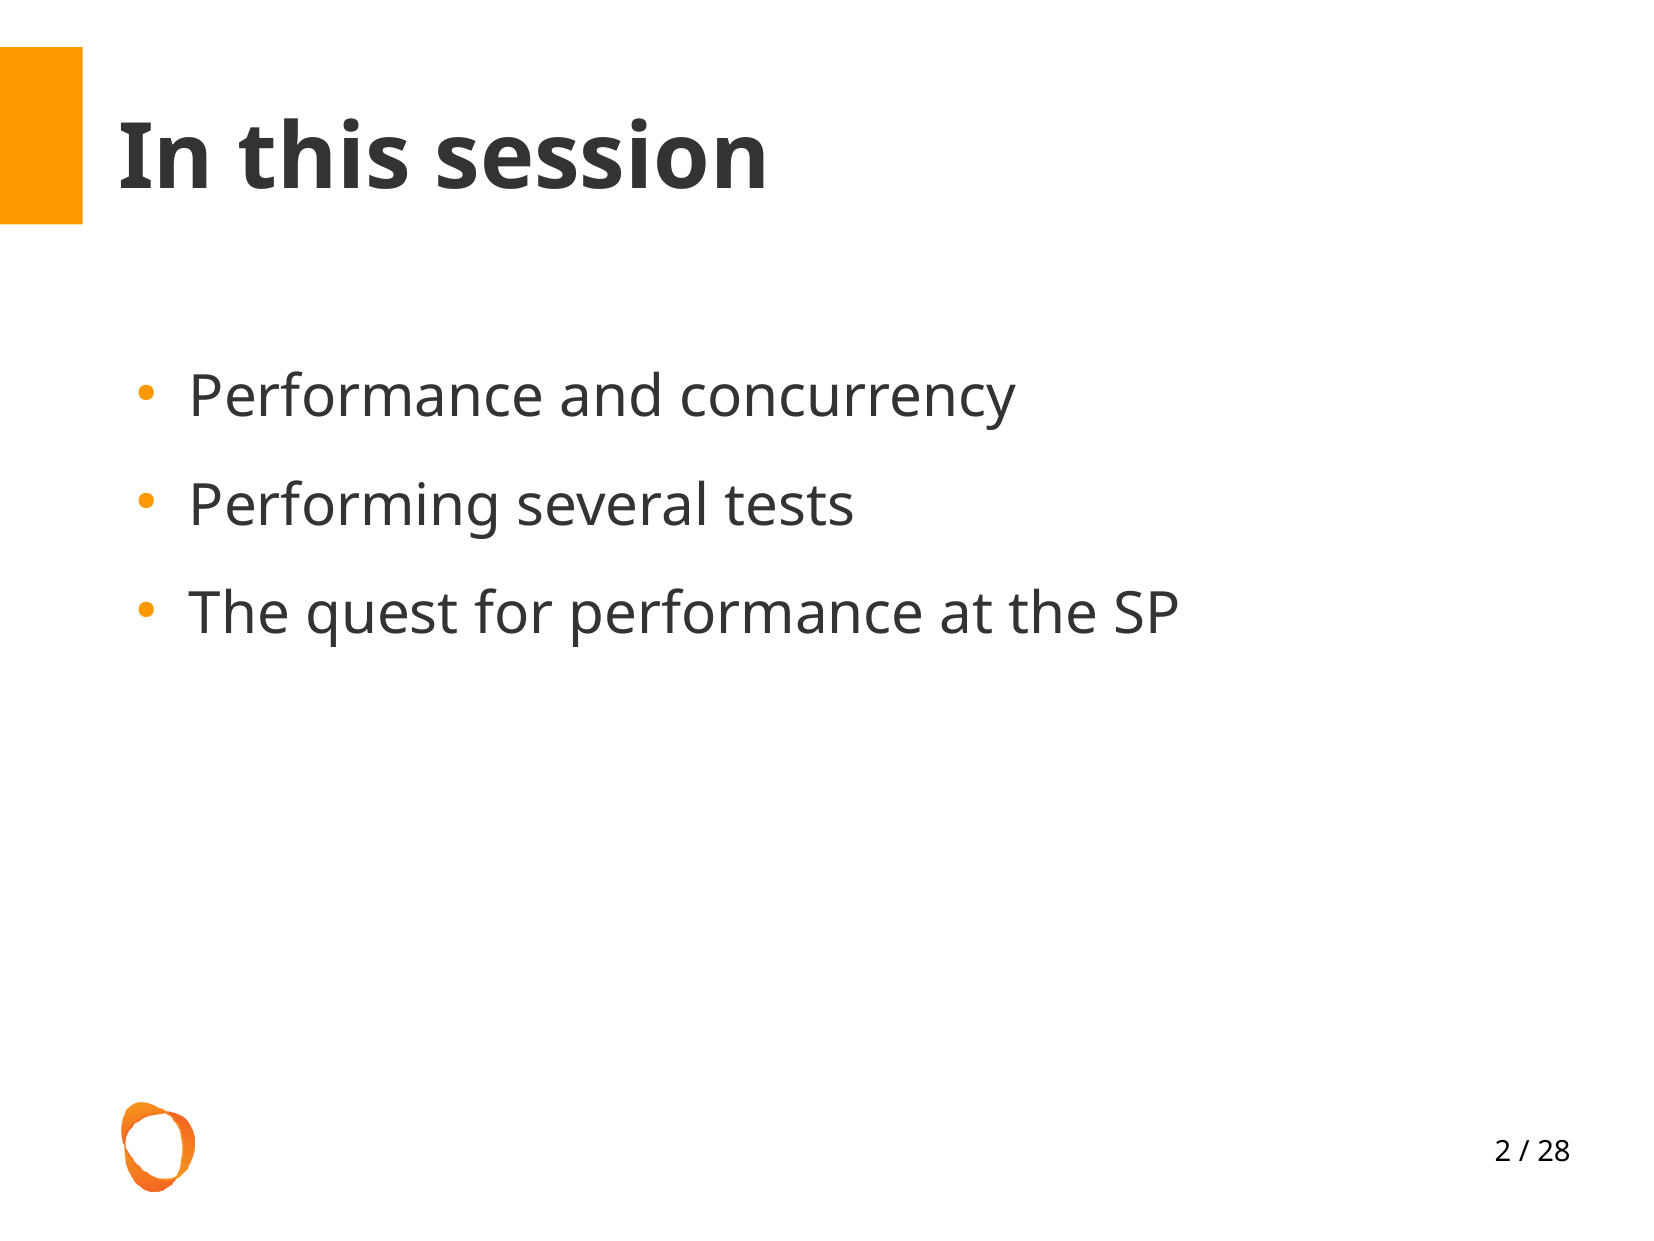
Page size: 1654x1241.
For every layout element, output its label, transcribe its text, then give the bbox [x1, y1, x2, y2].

picture [118, 1101, 196, 1193]
title In this session [118, 49, 1571, 257]
list Performance and concurrency Performing several tests The quest for performance at the SP [118, 354, 1536, 1074]
